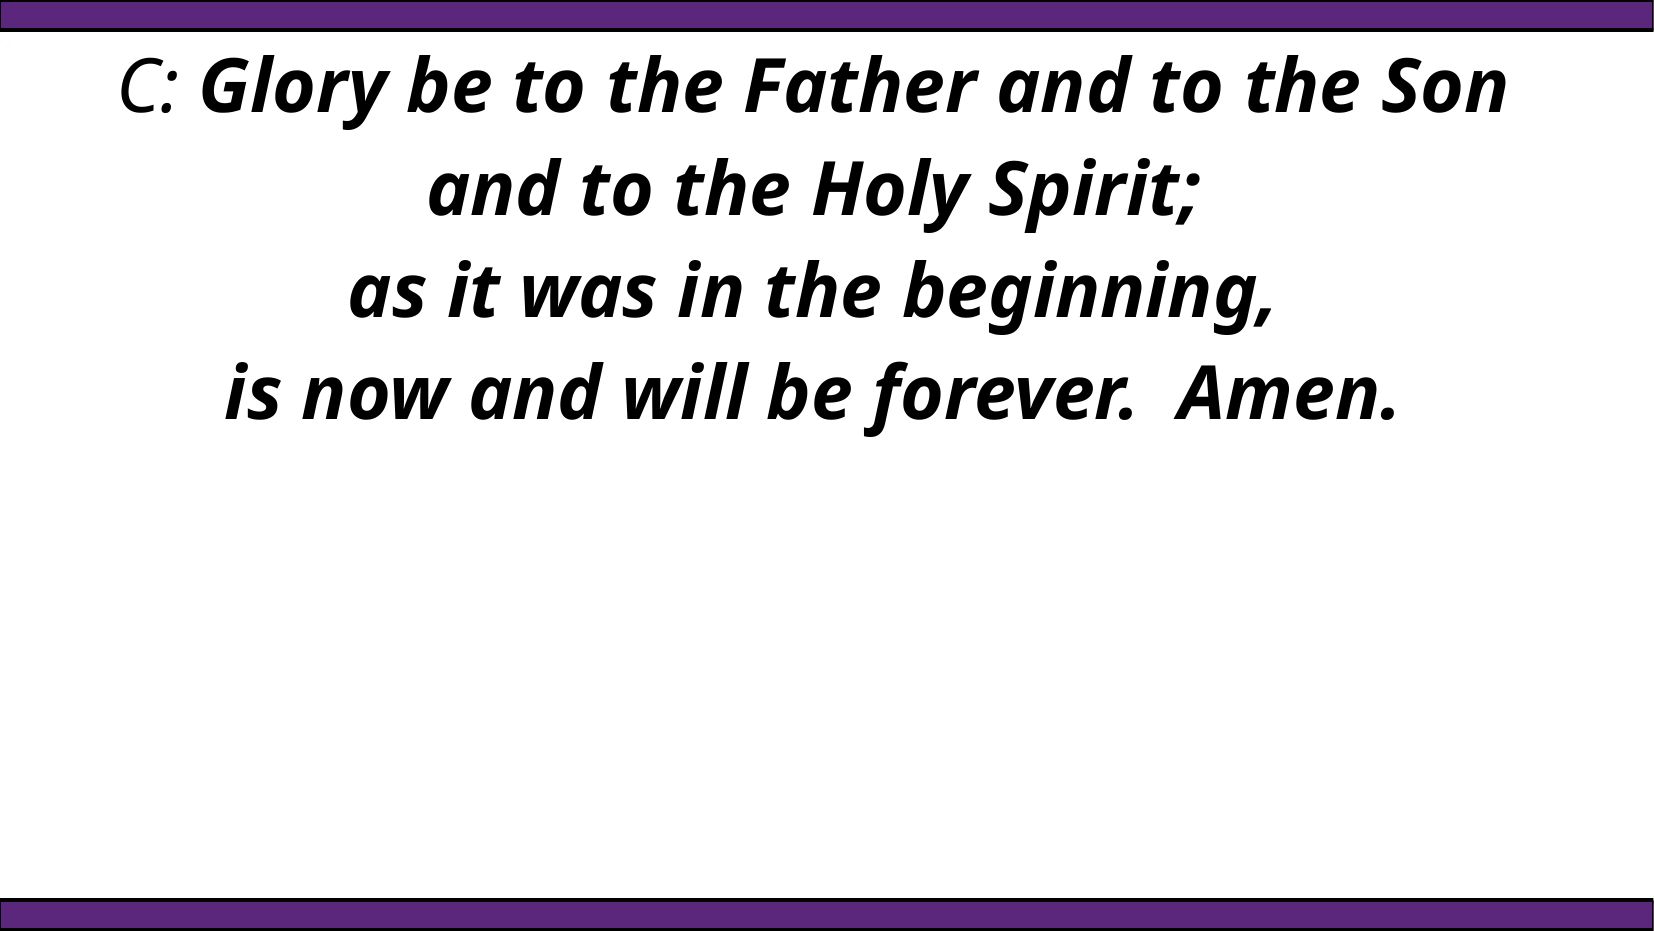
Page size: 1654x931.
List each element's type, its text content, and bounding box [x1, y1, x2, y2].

text_box C: Glory be to the Father and to the Son and to the Holy Spirit; as it was in the beginning, is now and will be forever. Amen. [33, 25, 1594, 512]
picture [0, 31, 1654, 900]
text_box [0, 0, 1654, 31]
text_box [0, 900, 1654, 931]
